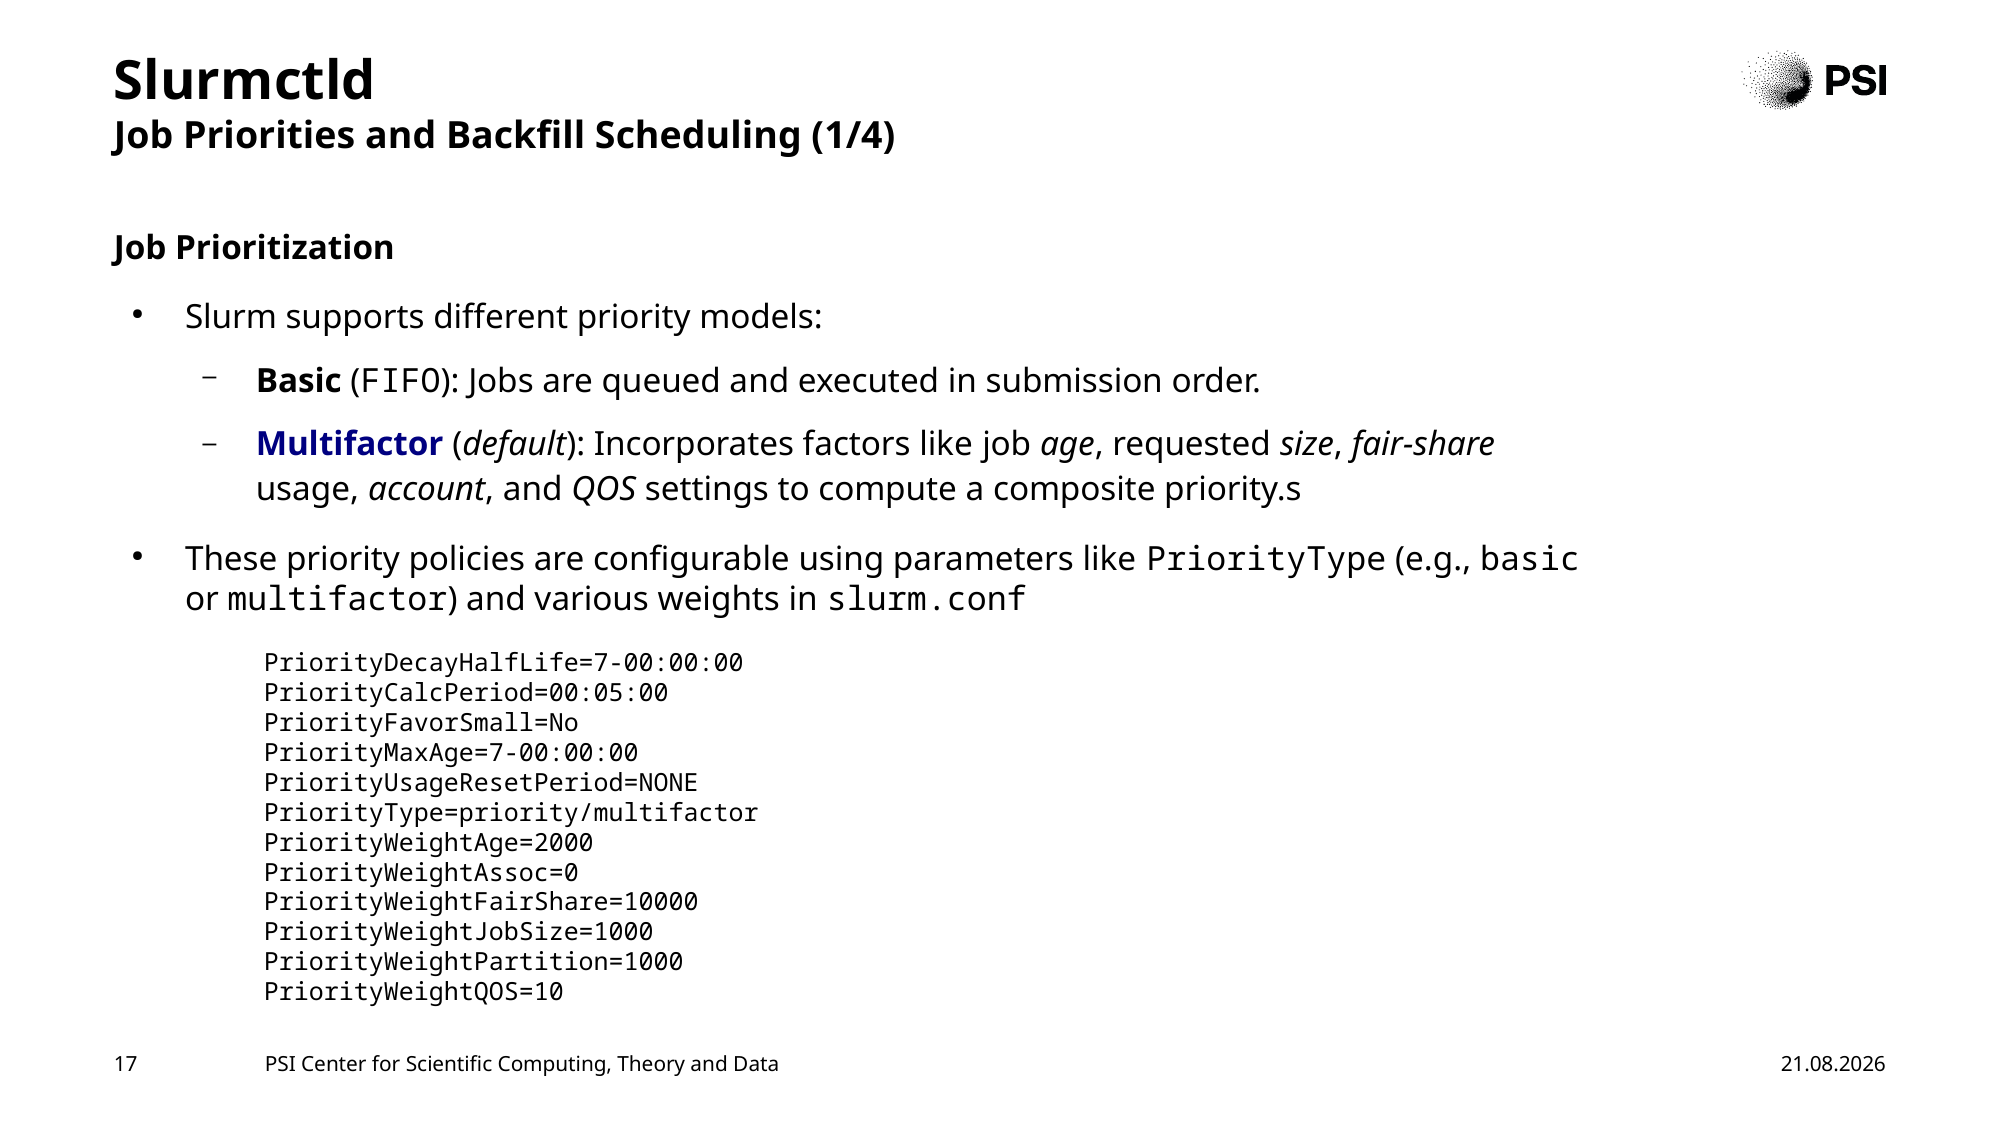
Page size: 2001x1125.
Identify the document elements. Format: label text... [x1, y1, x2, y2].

title Slurmctld Job Priorities and Backfill Scheduling (1/4) [114, 45, 1585, 179]
list Job Prioritization Slurm supports different priority models: Basic (FIFO): Jobs are queued and executed in submission order. Multifactor (default): Incorporates factors like job age, requested size, fair-share usage, account, and QOS settings to compute a composite priority.s These priority policies are configurable using parameters like PriorityType (e.g., basic or multifactor) and various weights in slurm.conf PriorityDecayHalfLife=7-00:00:00 PriorityCalcPeriod=00:05:00 PriorityFavorSmall=No PriorityMaxAge=7-00:00:00 PriorityUsageResetPeriod=NONE PriorityType=priority/multifactor PriorityWeightAge=2000 PriorityWeightAssoc=0 PriorityWeightFairShare=10000 PriorityWeightJobSize=1000 PriorityWeightPartition=1000 PriorityWeightQOS=10 [114, 225, 1585, 988]
